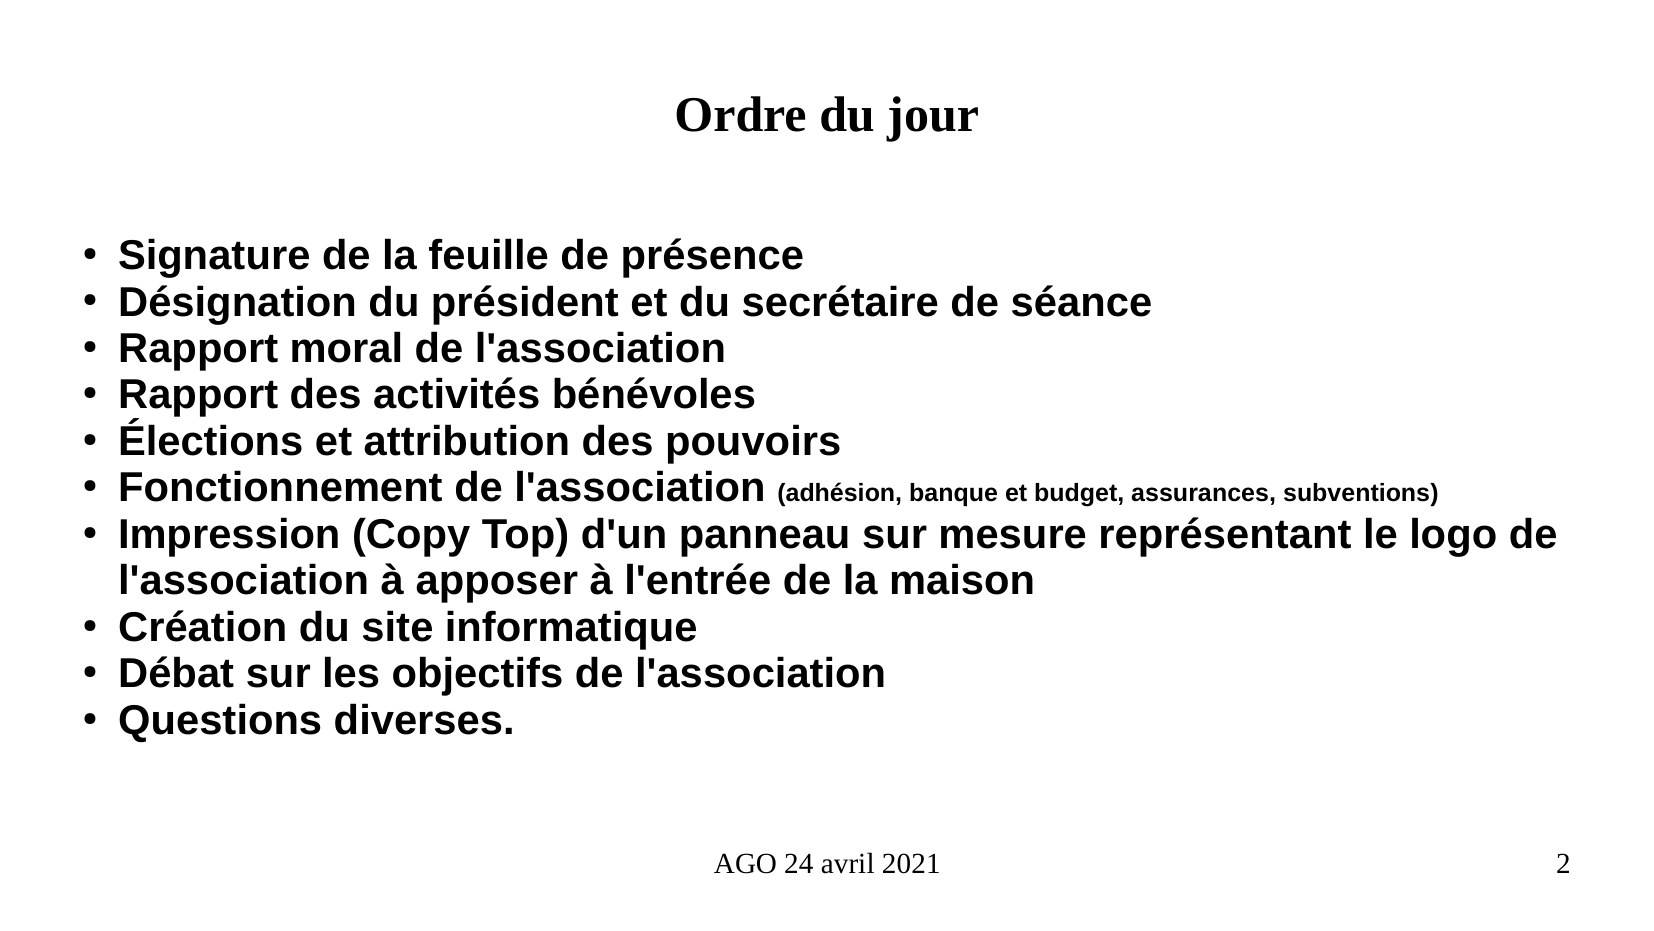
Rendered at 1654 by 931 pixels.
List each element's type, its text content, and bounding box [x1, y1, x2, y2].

text_box [82, 37, 1571, 193]
subtitle Signature de la feuille de présence Désignation du président et du secrétaire de séance Rapport moral de l'association Rapport des activités bénévoles Élections et attribution des pouvoirs Fonctionnement de l'association (adhésion, banque et budget, assurances, subventions) Impression (Copy Top) d'un panneau sur mesure représentant le logo de l'association à apposer à l'entrée de la maison Création du site informatique Débat sur les objectifs de l'association Questions diverses. [82, 193, 1571, 827]
